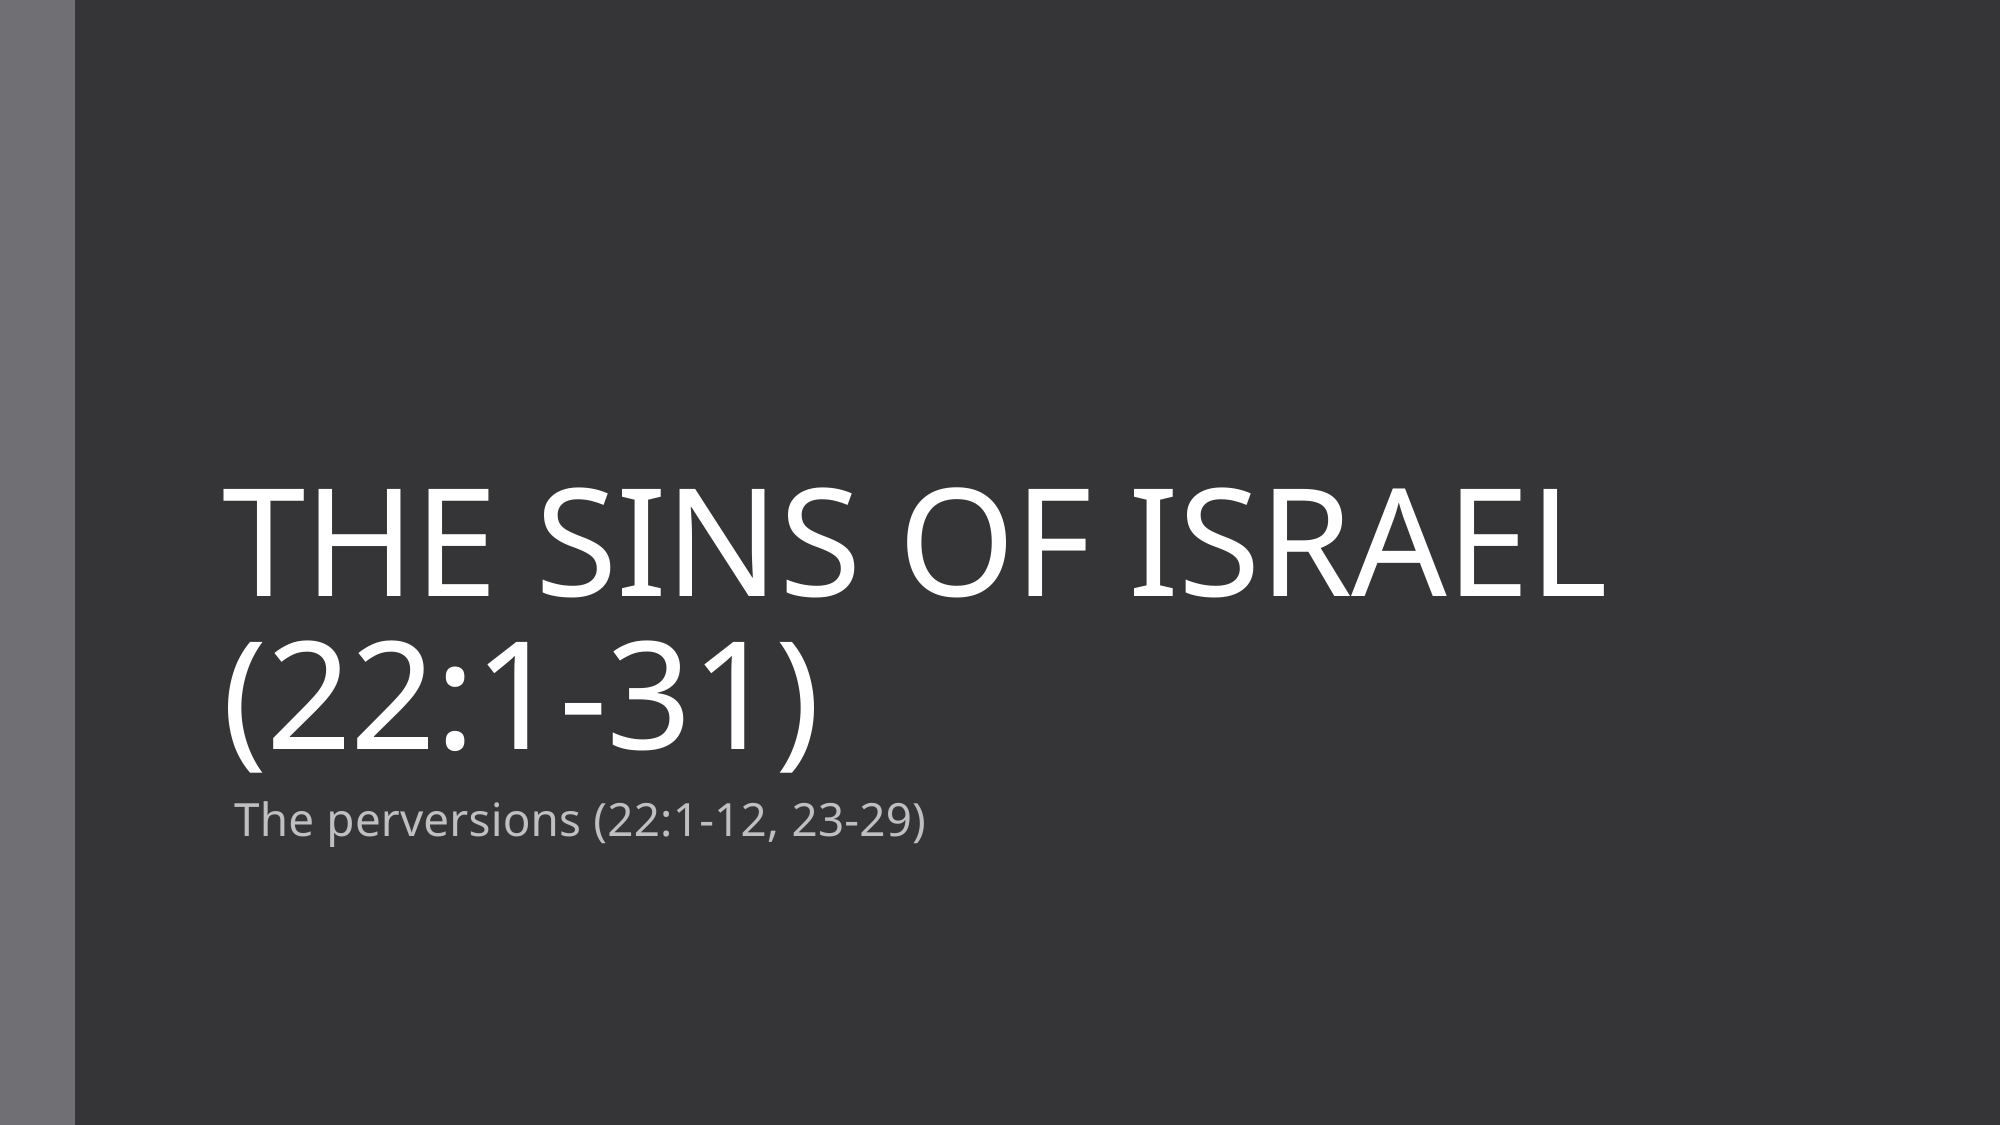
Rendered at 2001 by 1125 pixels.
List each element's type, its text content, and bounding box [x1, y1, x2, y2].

title THE SINS OF ISRAEL (22:1-31) [206, 124, 1752, 787]
subtitle The perversions (22:1-12, 23-29) [206, 787, 1752, 1066]
